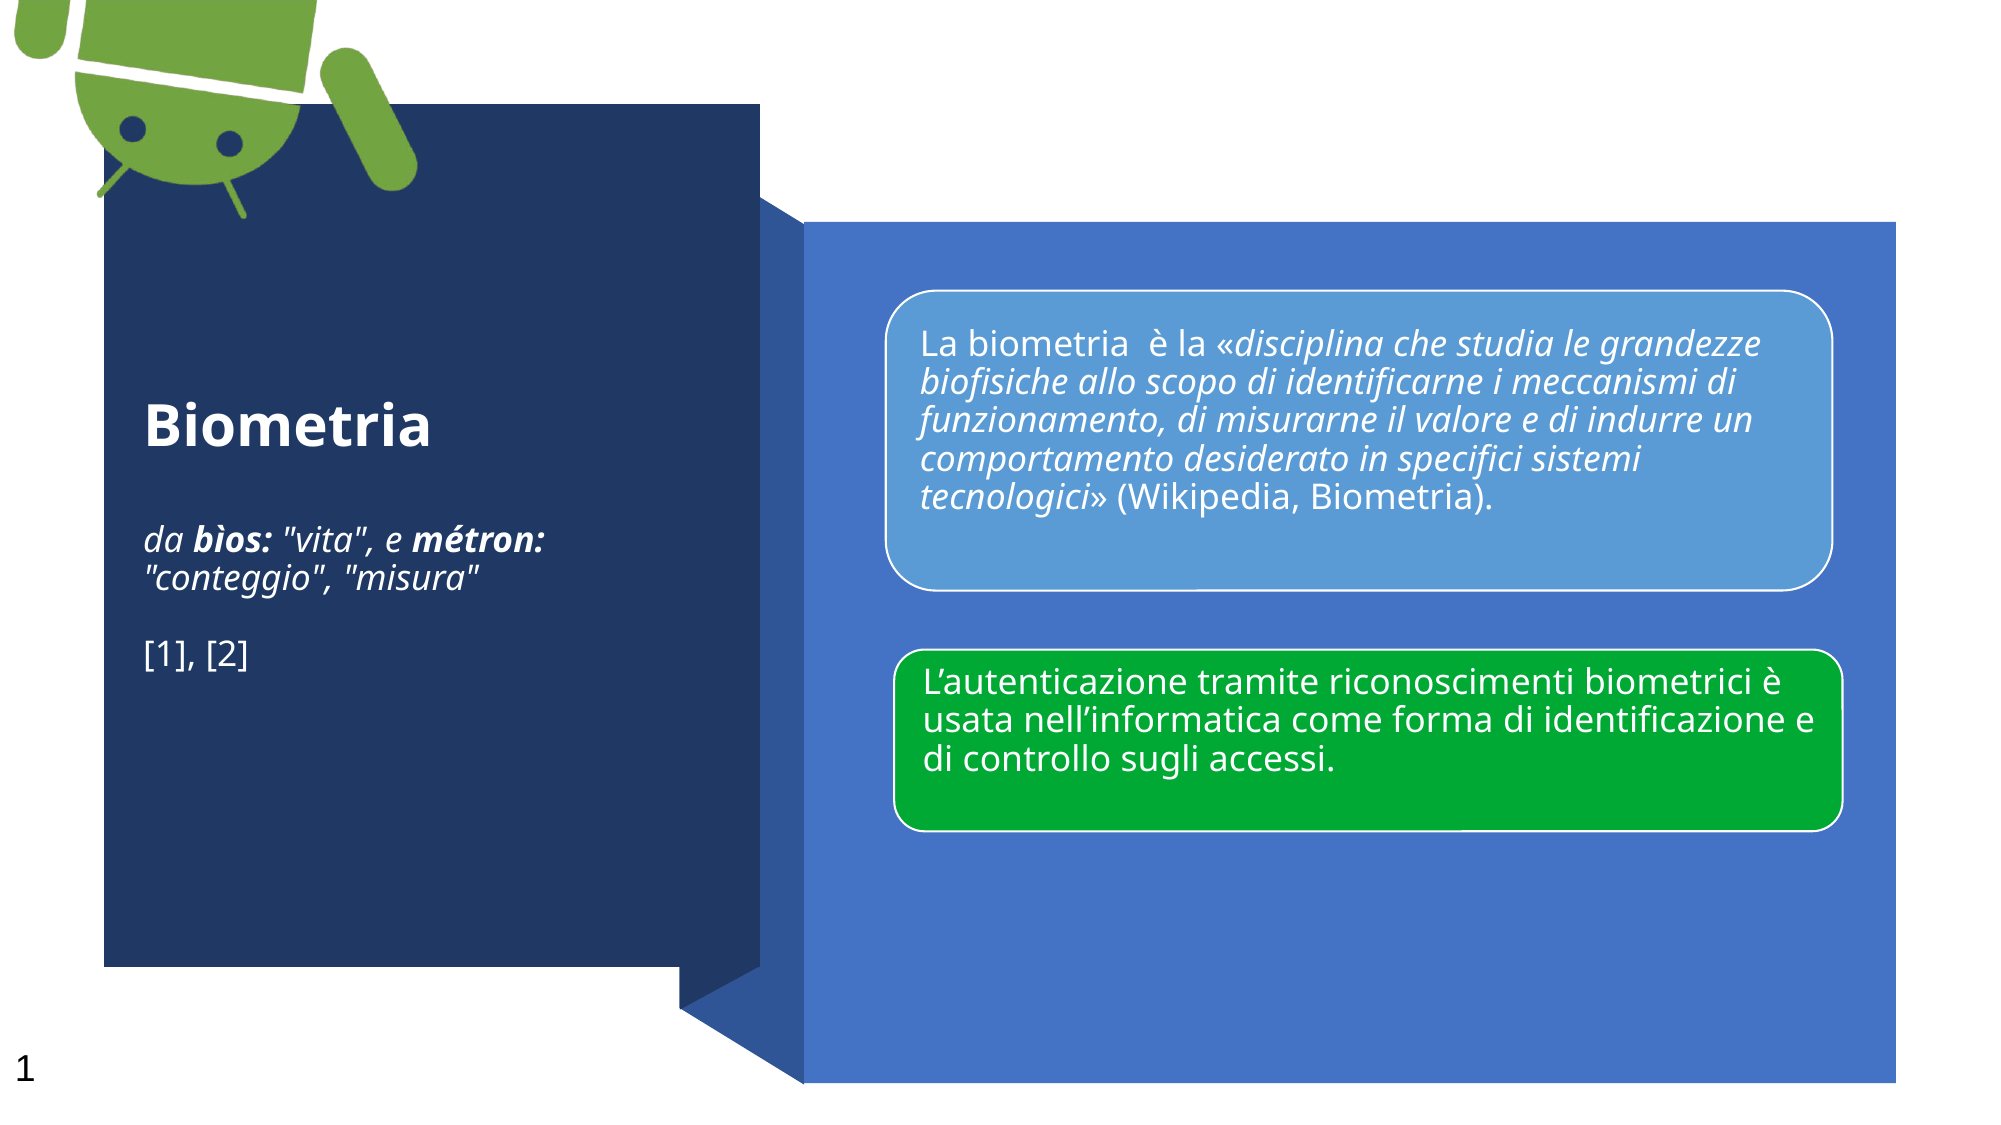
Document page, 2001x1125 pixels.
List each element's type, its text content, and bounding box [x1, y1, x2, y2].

text_box 6 [0, 1040, 629, 1111]
list [856, 282, 1833, 994]
title Biometria da bìos: "vita", e métron: "conteggio", "misura" [1], [2] [128, 161, 710, 910]
picture [10, 0, 435, 230]
text_box La biometria è la «disciplina che studia le grandezze biofisiche allo scopo di identificarne i meccanismi di funzionamento, di misurarne il valore e di indurre un comportamento desiderato in specifici sistemi tecnologici» (Wikipedia, Biometria). [885, 290, 1833, 591]
text_box [0, 0, 2000, 1125]
text_box L’autenticazione tramite riconoscimenti biometrici è usata nell’informatica come forma di identificazione e di controllo sugli accessi. [894, 649, 1843, 832]
